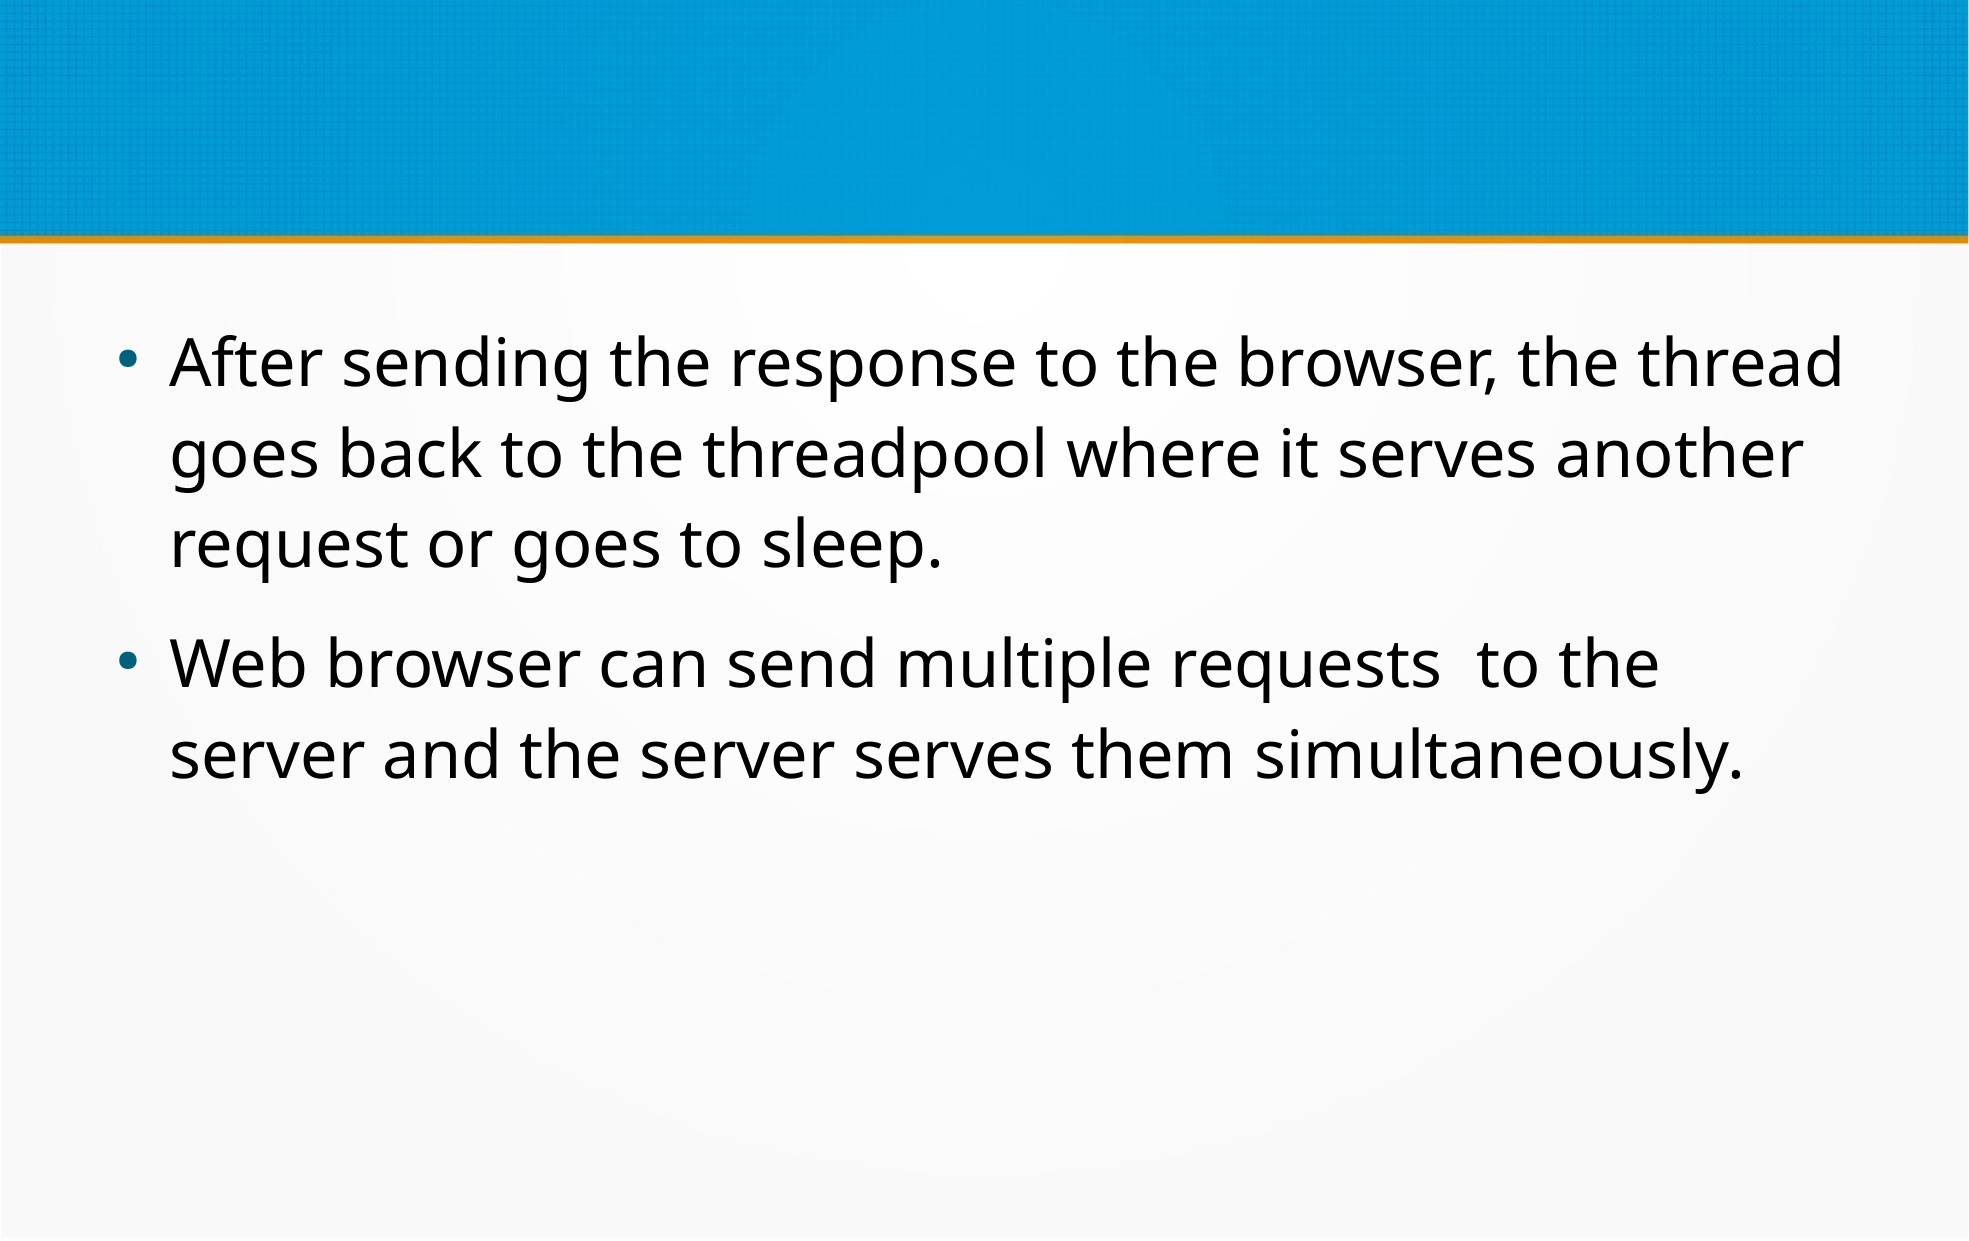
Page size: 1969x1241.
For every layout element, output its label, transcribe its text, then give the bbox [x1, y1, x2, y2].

picture [0, 233, 1969, 1241]
list After sending the response to the browser, the thread goes back to the threadpool where it serves another request or goes to sleep. Web browser can send multiple requests to the server and the server serves them simultaneously. [98, 315, 1861, 1081]
